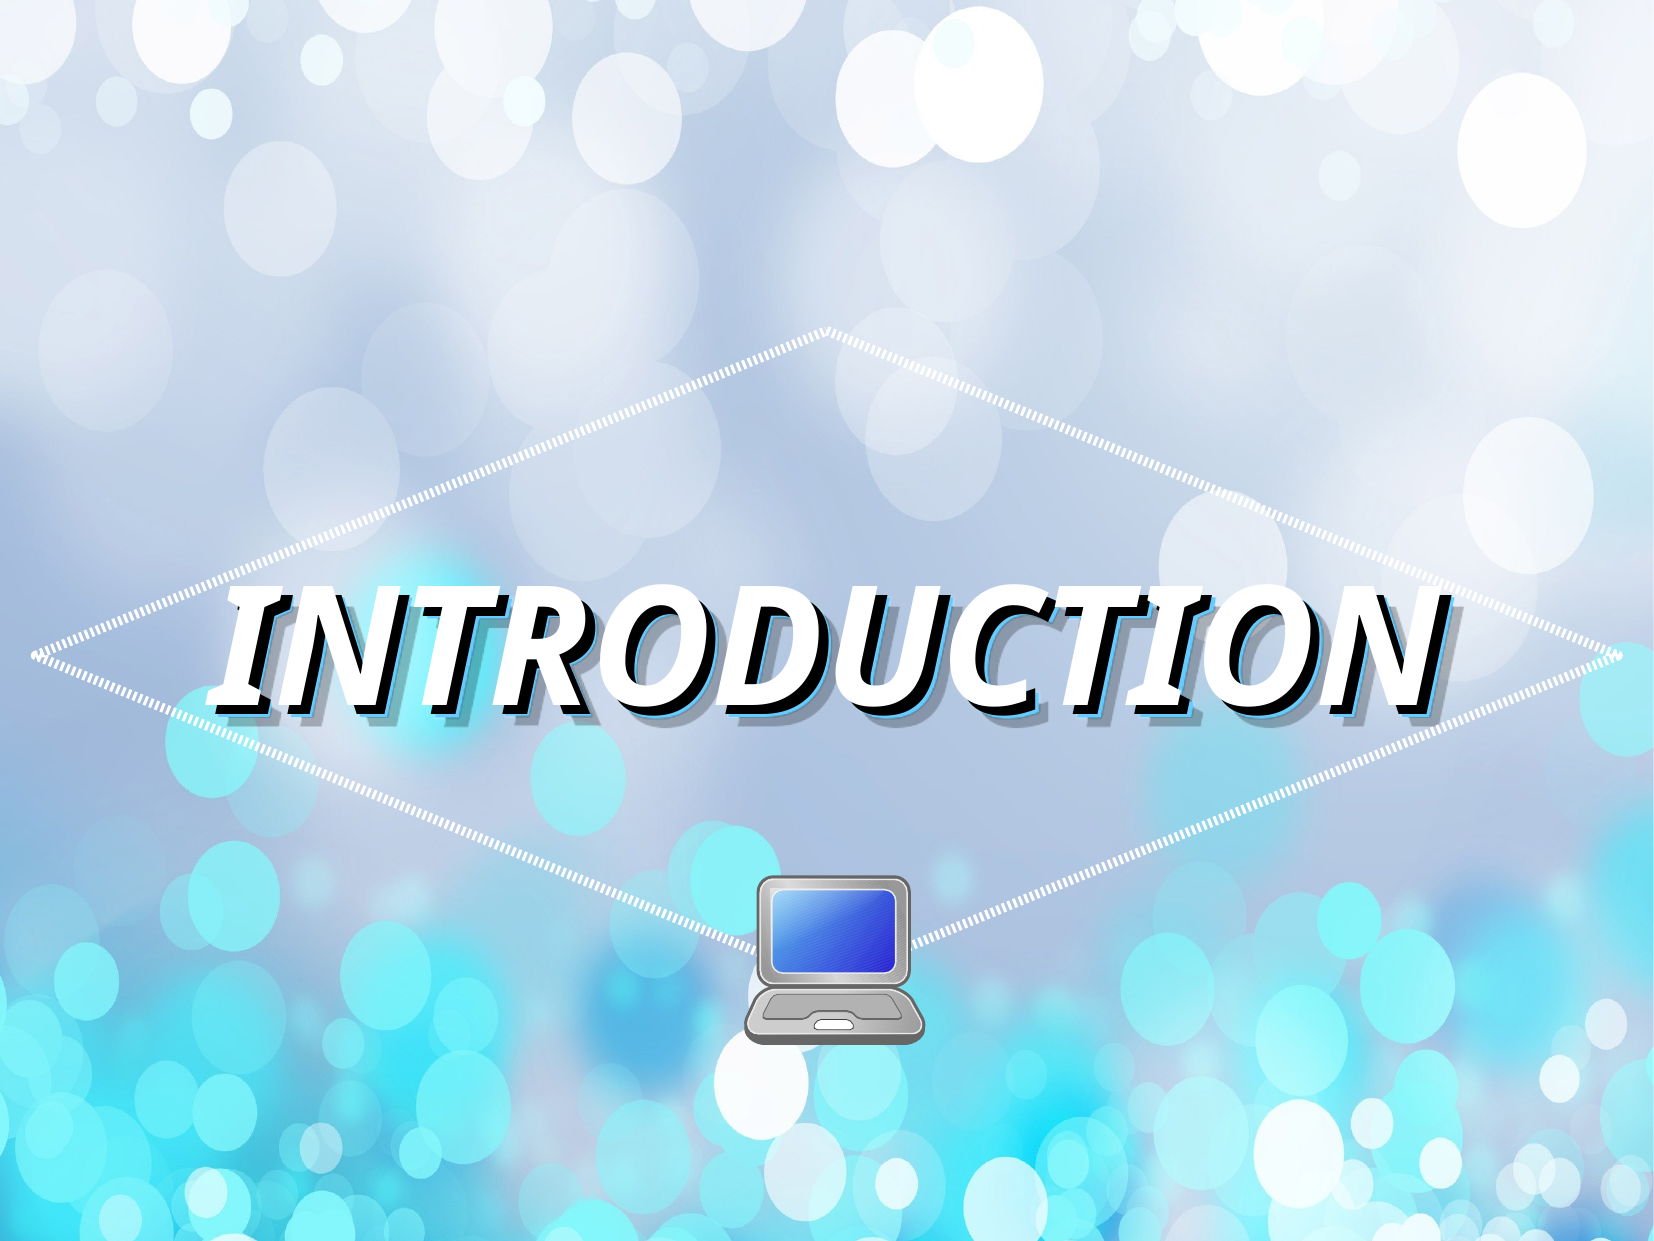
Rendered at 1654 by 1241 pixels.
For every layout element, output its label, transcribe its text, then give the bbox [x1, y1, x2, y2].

picture [0, 0, 1654, 1241]
subtitle INTRODUCTION [82, 231, 1571, 1050]
